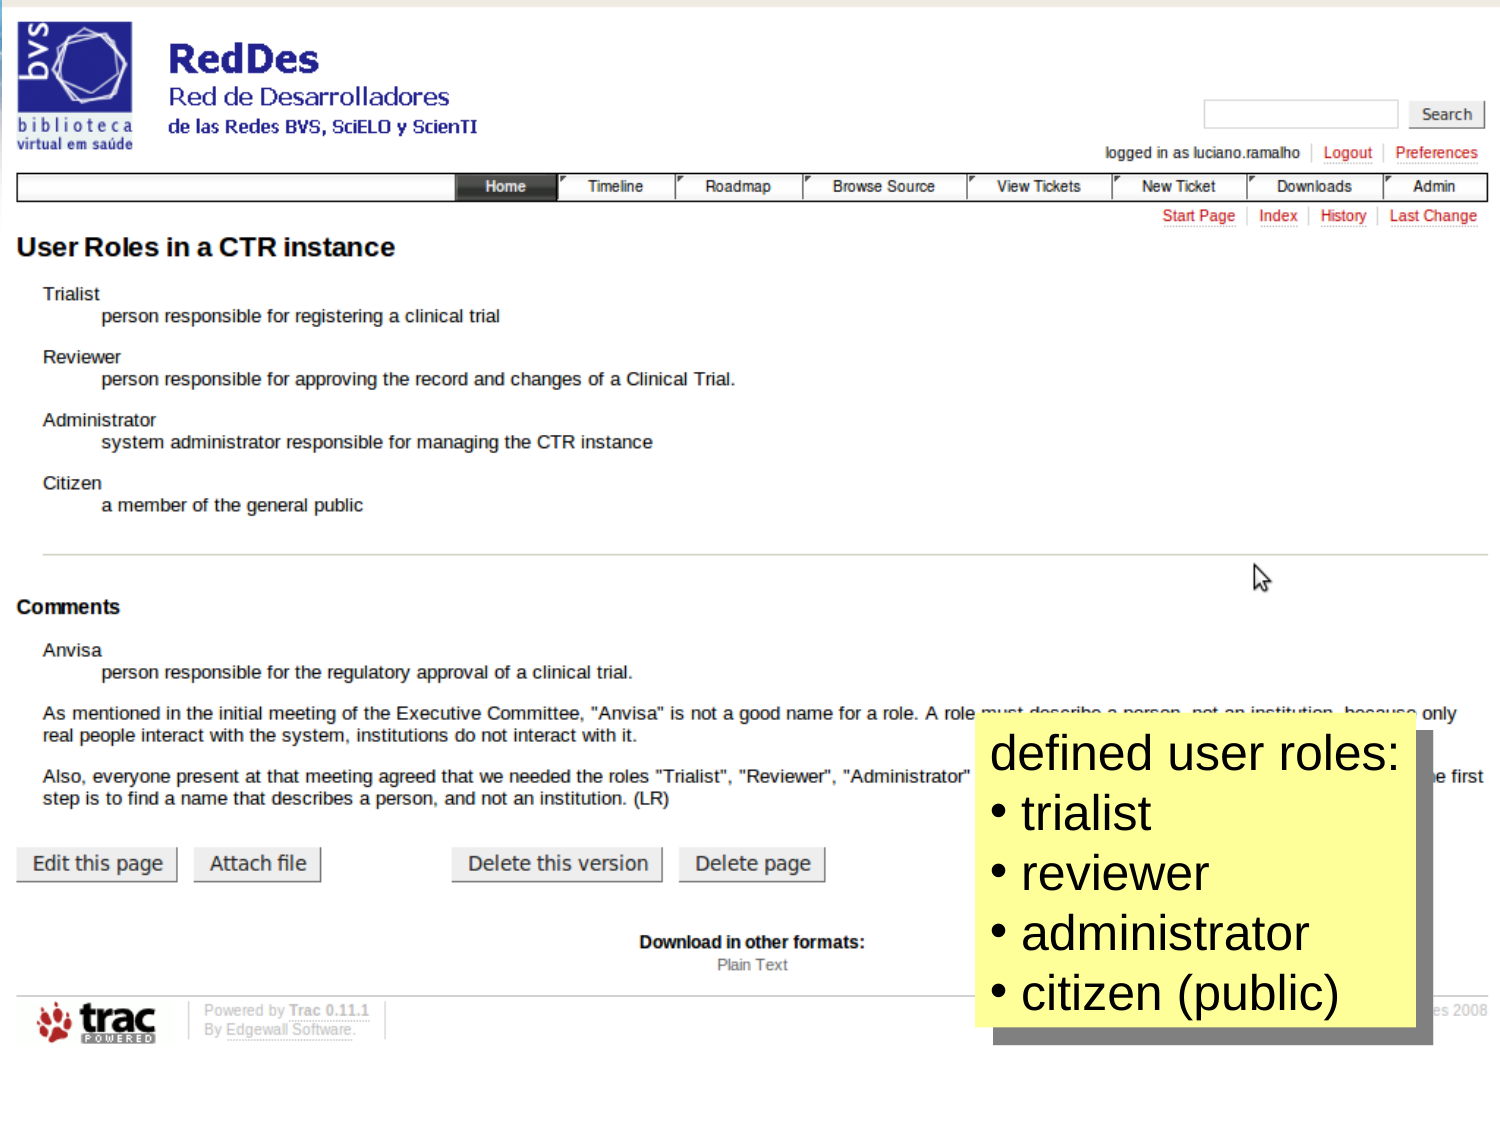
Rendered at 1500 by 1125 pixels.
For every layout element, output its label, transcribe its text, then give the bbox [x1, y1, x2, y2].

text_box defined user roles: trialist reviewer administrator citizen (public) [975, 712, 1416, 1028]
picture [0, 0, 1500, 1125]
